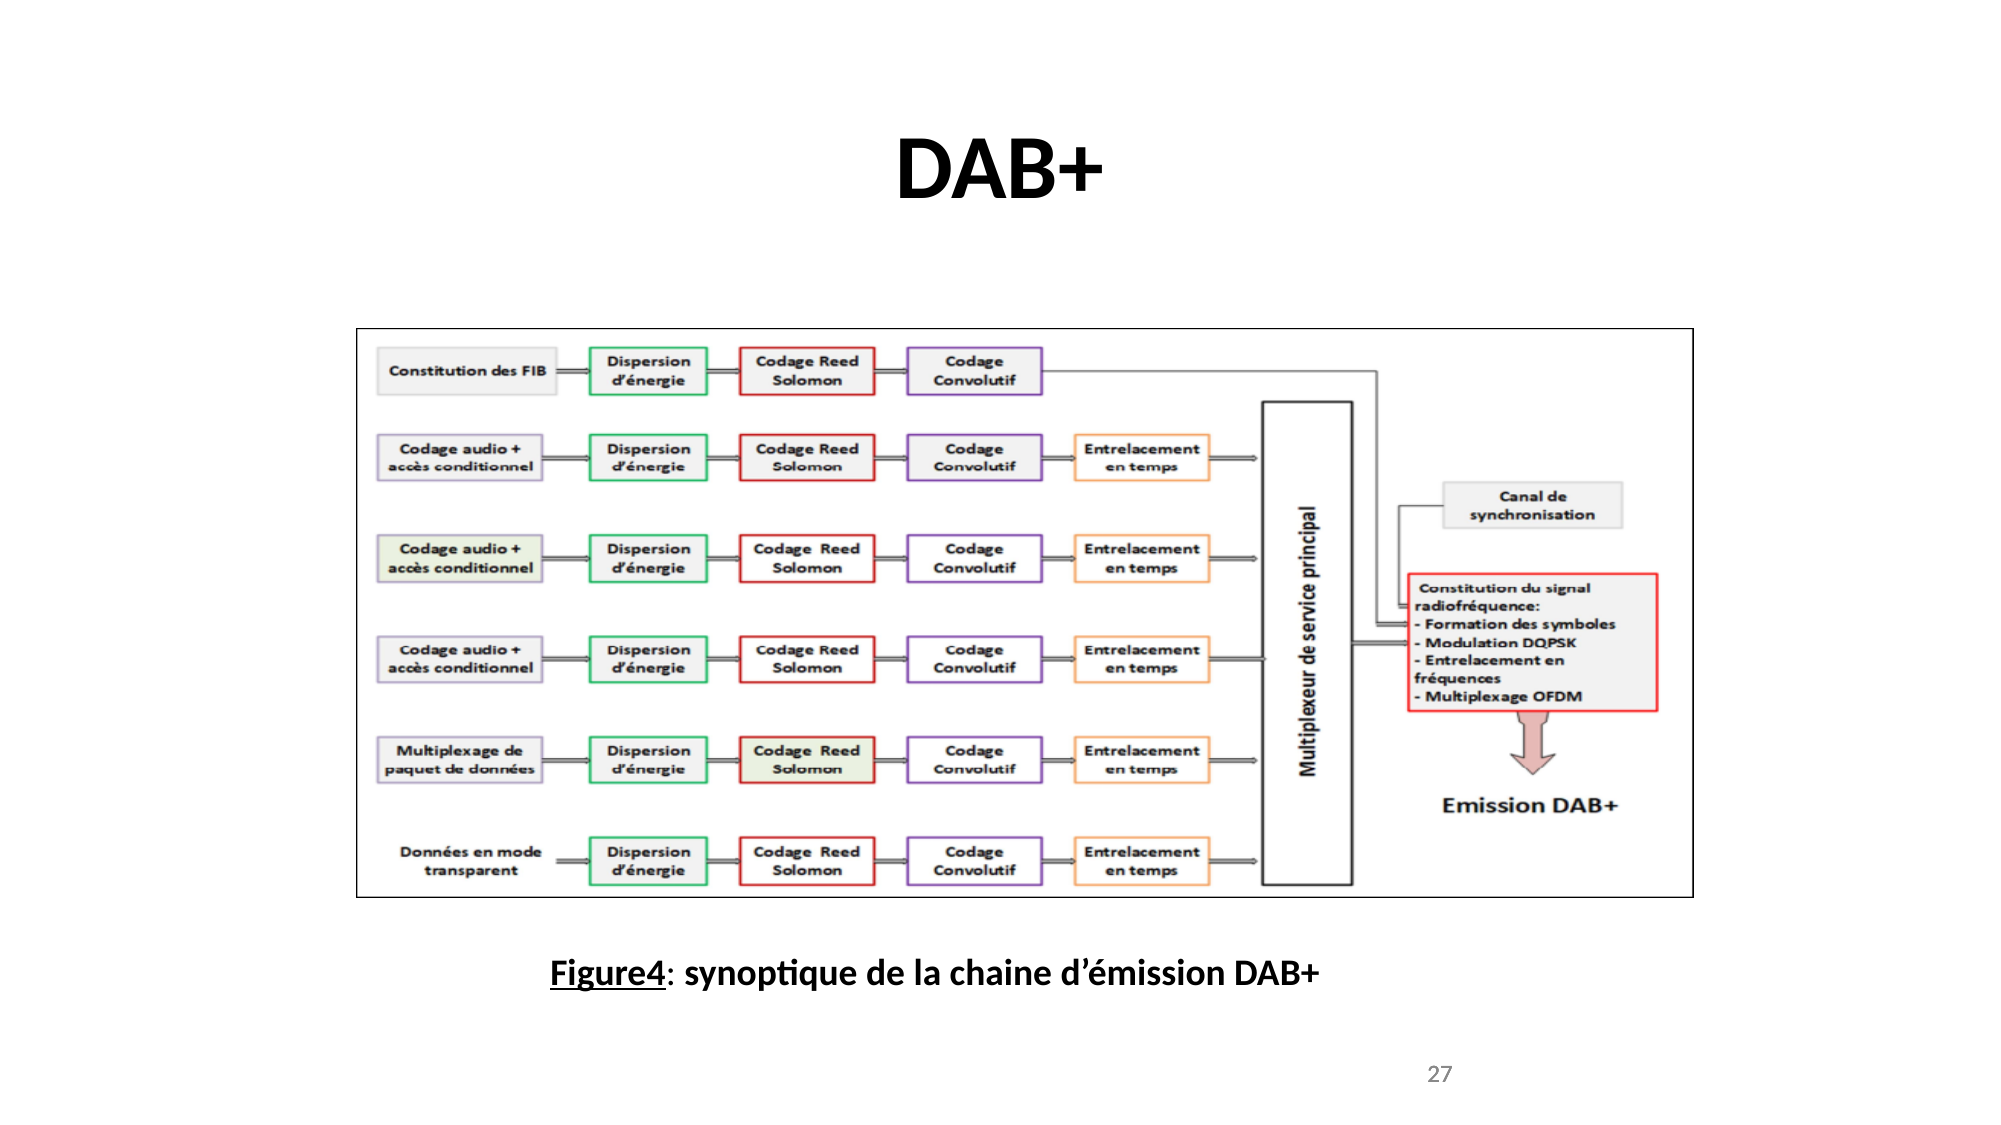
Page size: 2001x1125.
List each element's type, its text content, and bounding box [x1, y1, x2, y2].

title DAB+ [137, 59, 1863, 278]
text_box [1412, 1042, 1863, 1103]
text_box Figure4: synoptique de la chaine d’émission DAB+ [535, 940, 1350, 1001]
picture [356, 328, 1694, 898]
text_box [137, 299, 1888, 1039]
